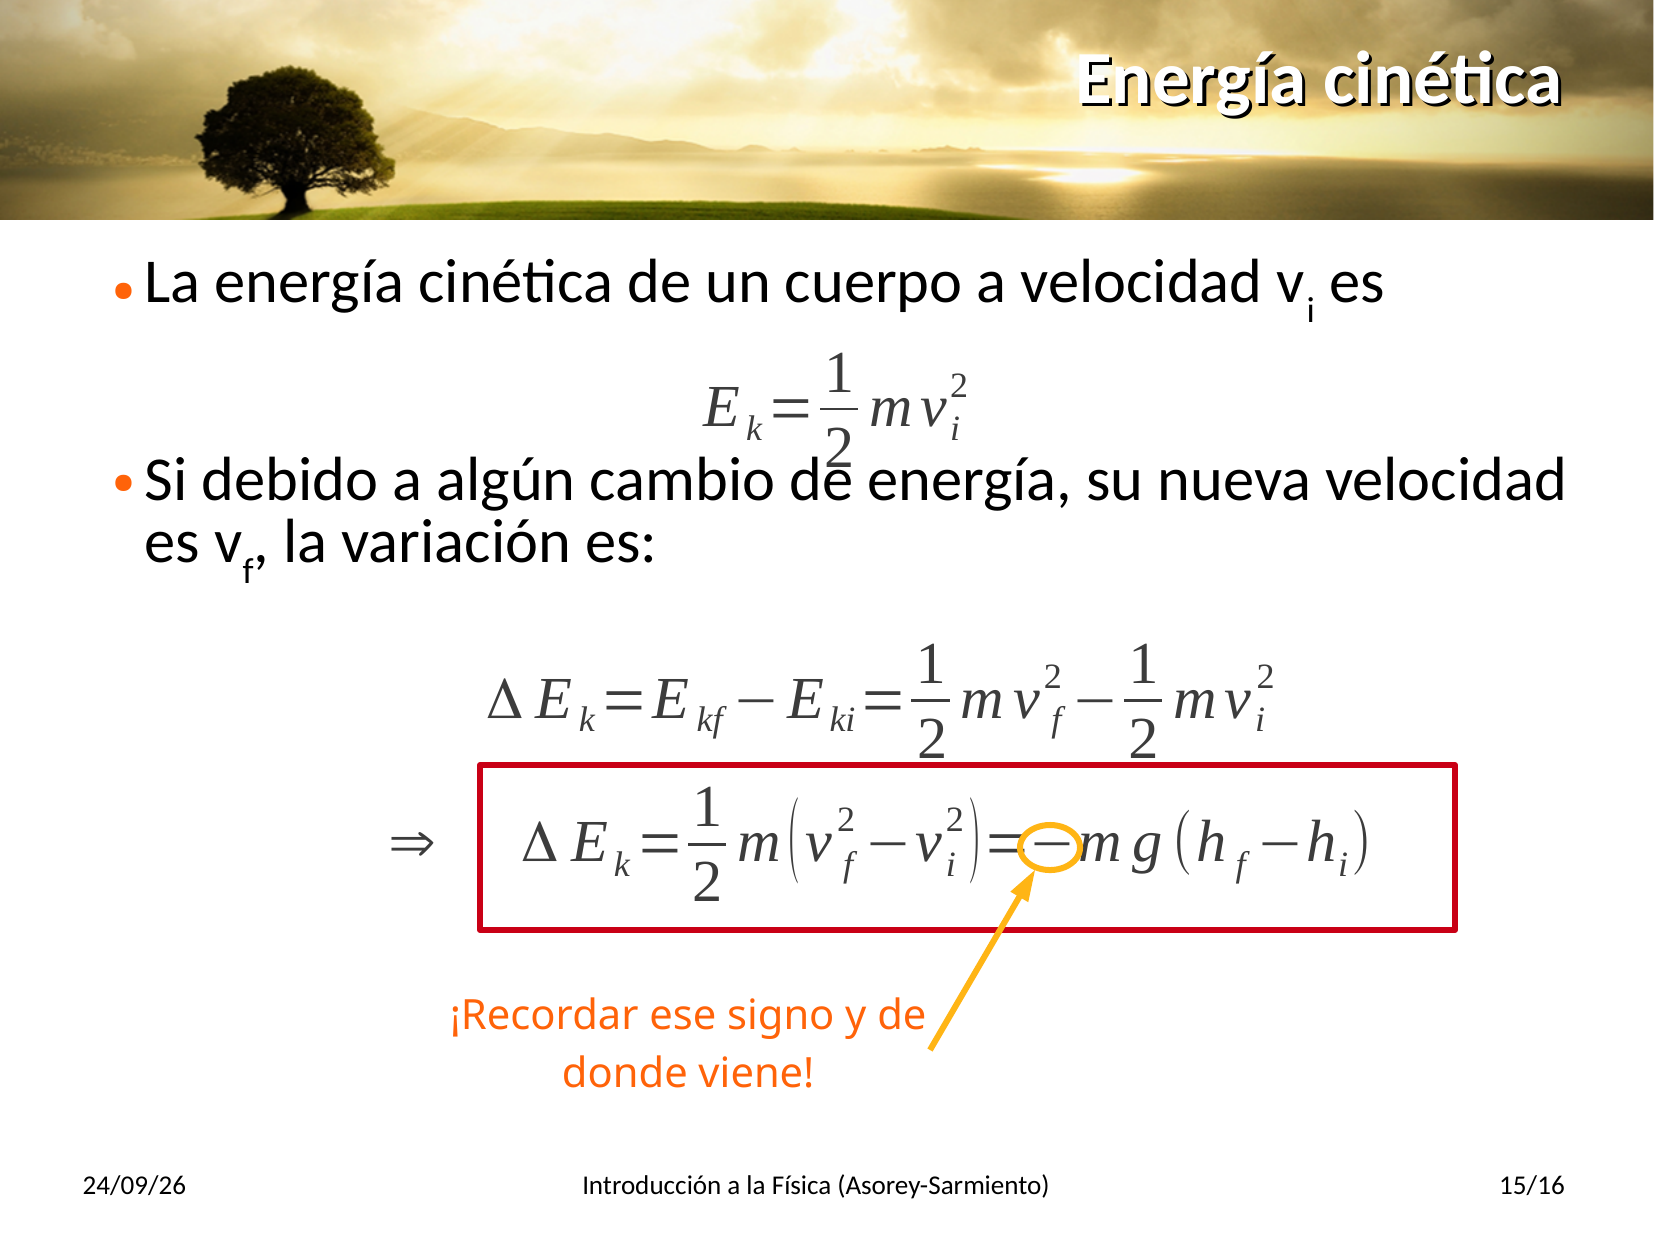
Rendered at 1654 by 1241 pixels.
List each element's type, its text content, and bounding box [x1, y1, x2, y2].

text_box ¡Recordar ese signo y de donde viene! [435, 977, 952, 1111]
chart [382, 630, 1379, 916]
title Energía cinética [75, 19, 1564, 151]
chart [1024, 829, 1076, 866]
chart [693, 338, 976, 481]
picture [0, 0, 1654, 220]
list La energía cinética de un cuerpo a velocidad vi es Si debido a algún cambio de energía, su nueva velocidad es vf, la variación es: [82, 255, 1571, 1126]
